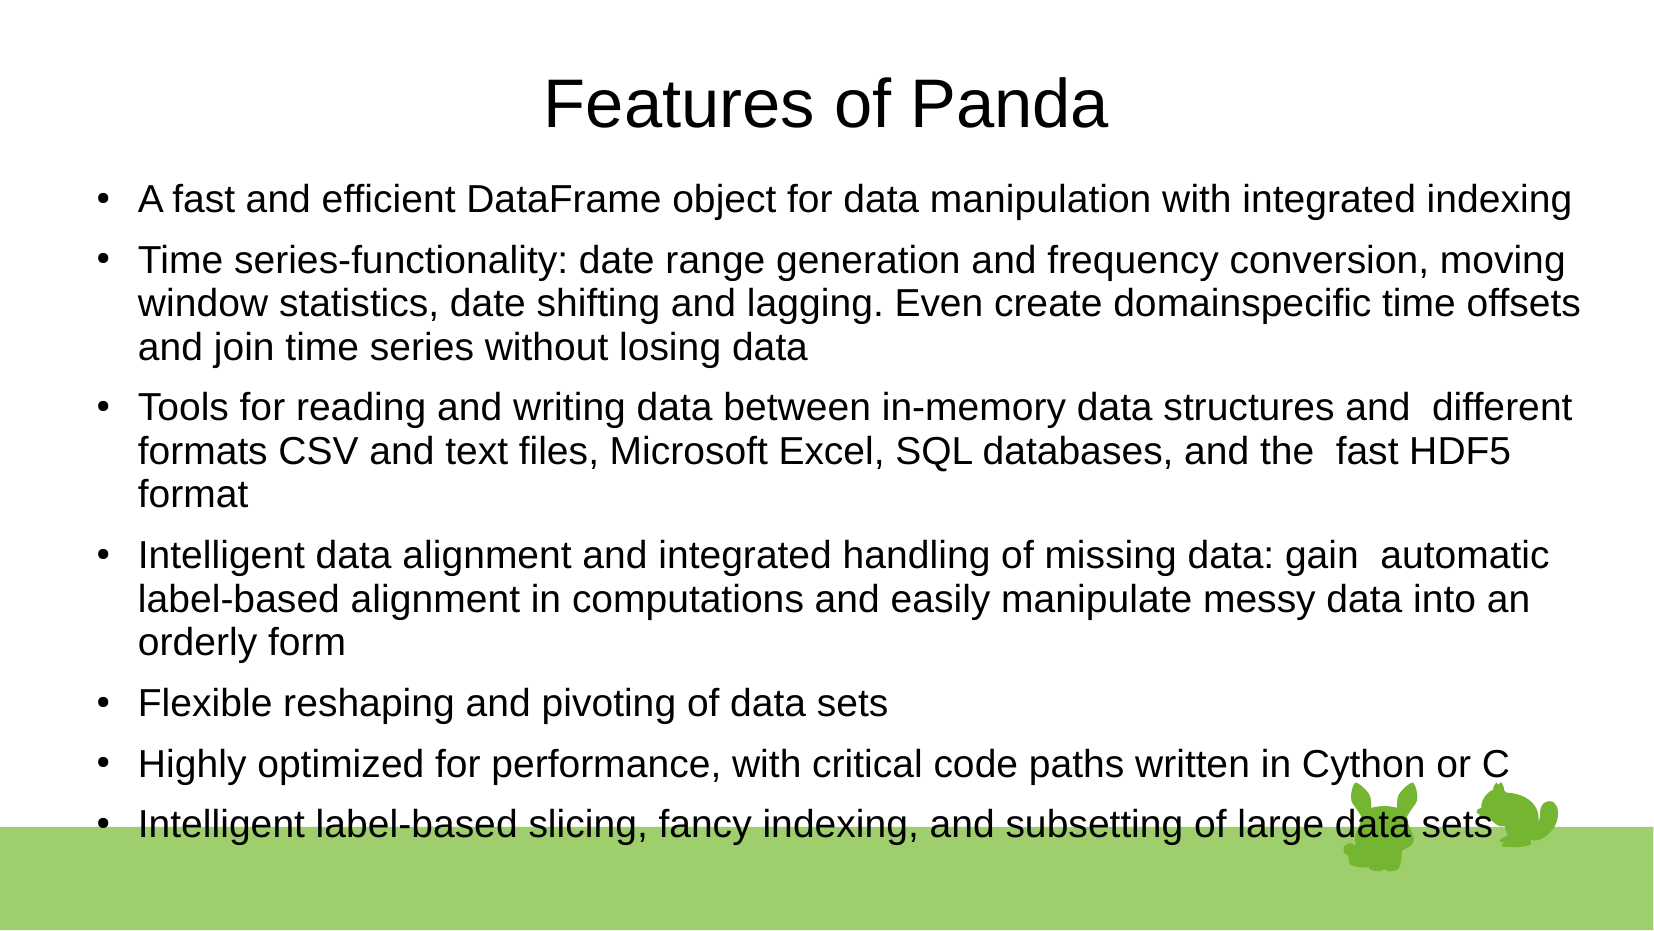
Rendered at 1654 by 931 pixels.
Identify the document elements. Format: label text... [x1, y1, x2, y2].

list A fast and efficient DataFrame object for data manipulation with integrated indexing Time series-functionality: date range generation and frequency conversion, moving window statistics, date shifting and lagging. Even create domainspecific time offsets and join time series without losing data Tools for reading and writing data between in-memory data structures and different formats CSV and text files, Microsoft Excel, SQL databases, and the fast HDF5 format Intelligent data alignment and integrated handling of missing data: gain automatic label-based alignment in computations and easily manipulate messy data into an orderly form Flexible reshaping and pivoting of data sets Highly optimized for performance, with critical code paths written in Cython or C Intelligent label-based slicing, fancy indexing, and subsetting of large data sets [82, 177, 1595, 886]
title Features of Panda [88, 29, 1565, 177]
